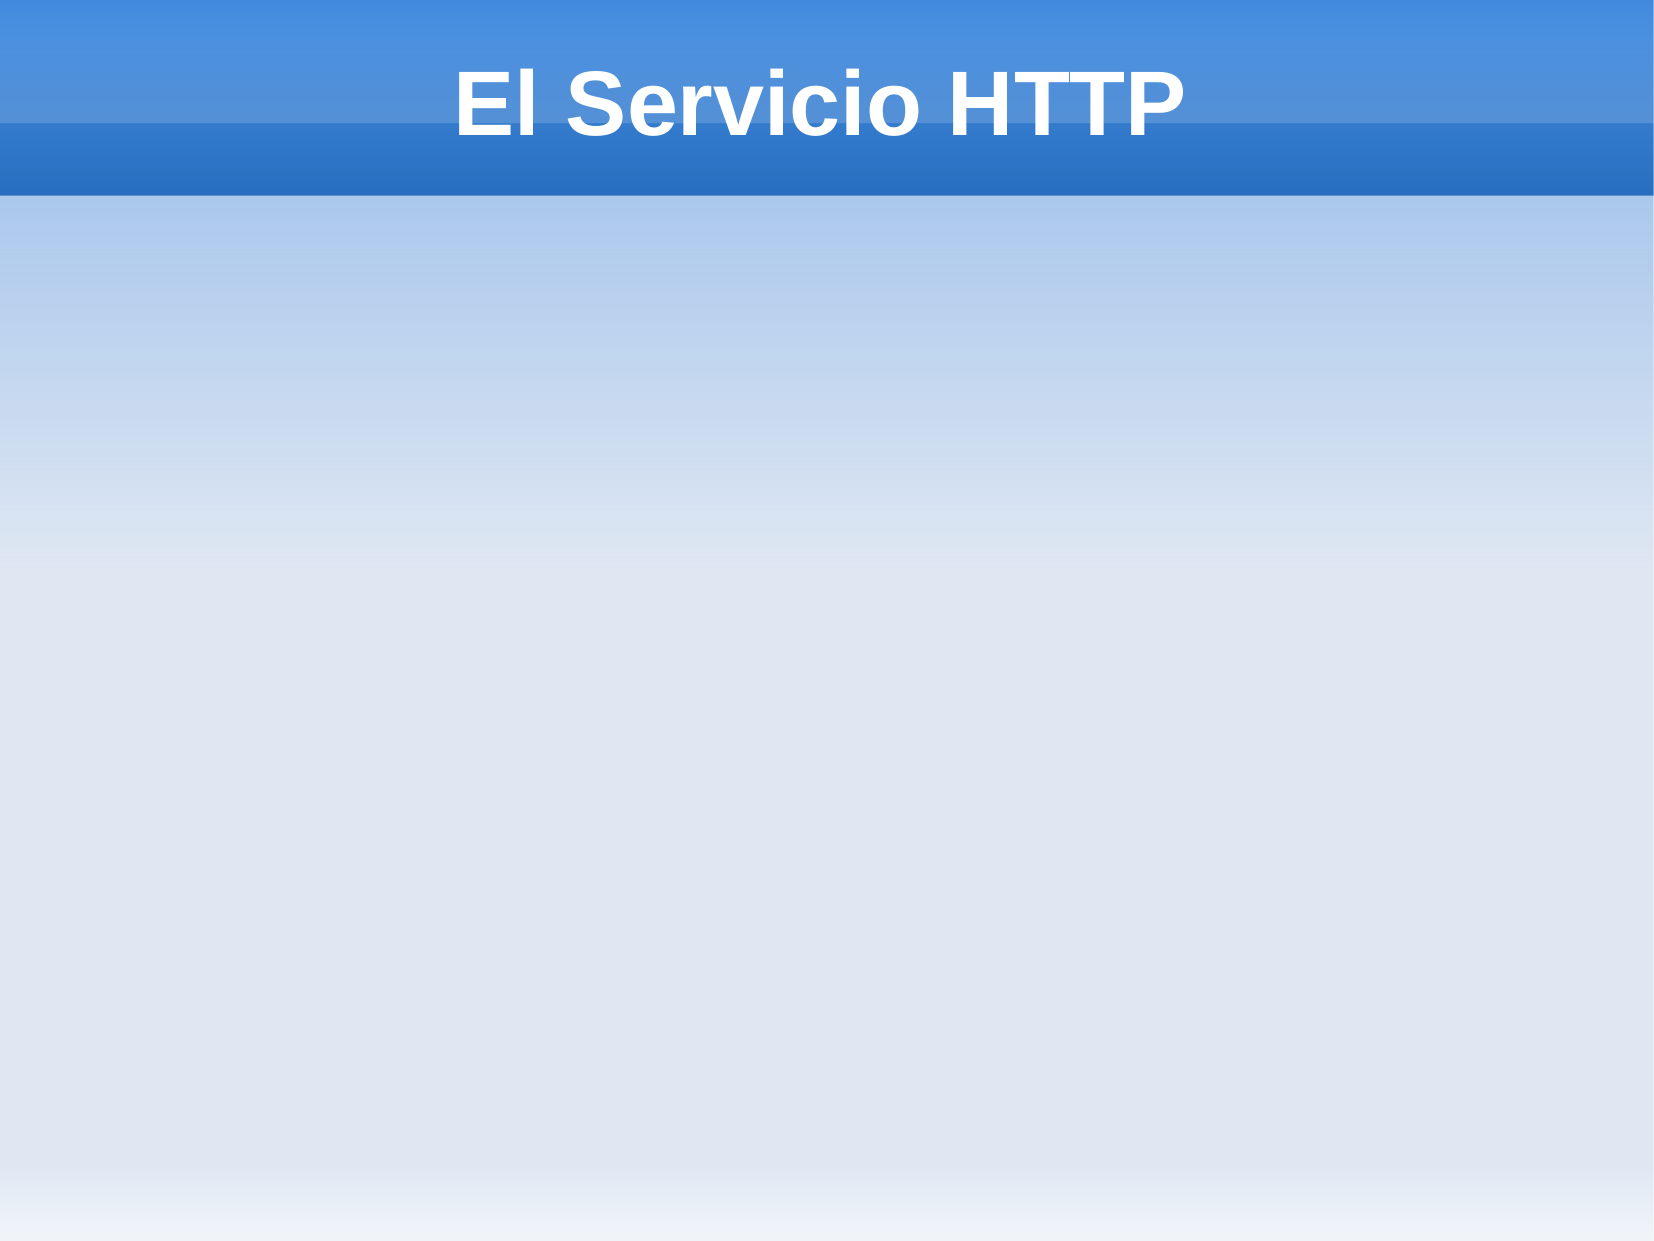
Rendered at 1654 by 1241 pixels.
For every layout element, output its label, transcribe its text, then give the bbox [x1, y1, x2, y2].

title El Servicio HTTP [76, 7, 1565, 200]
picture [0, 0, 1654, 1241]
